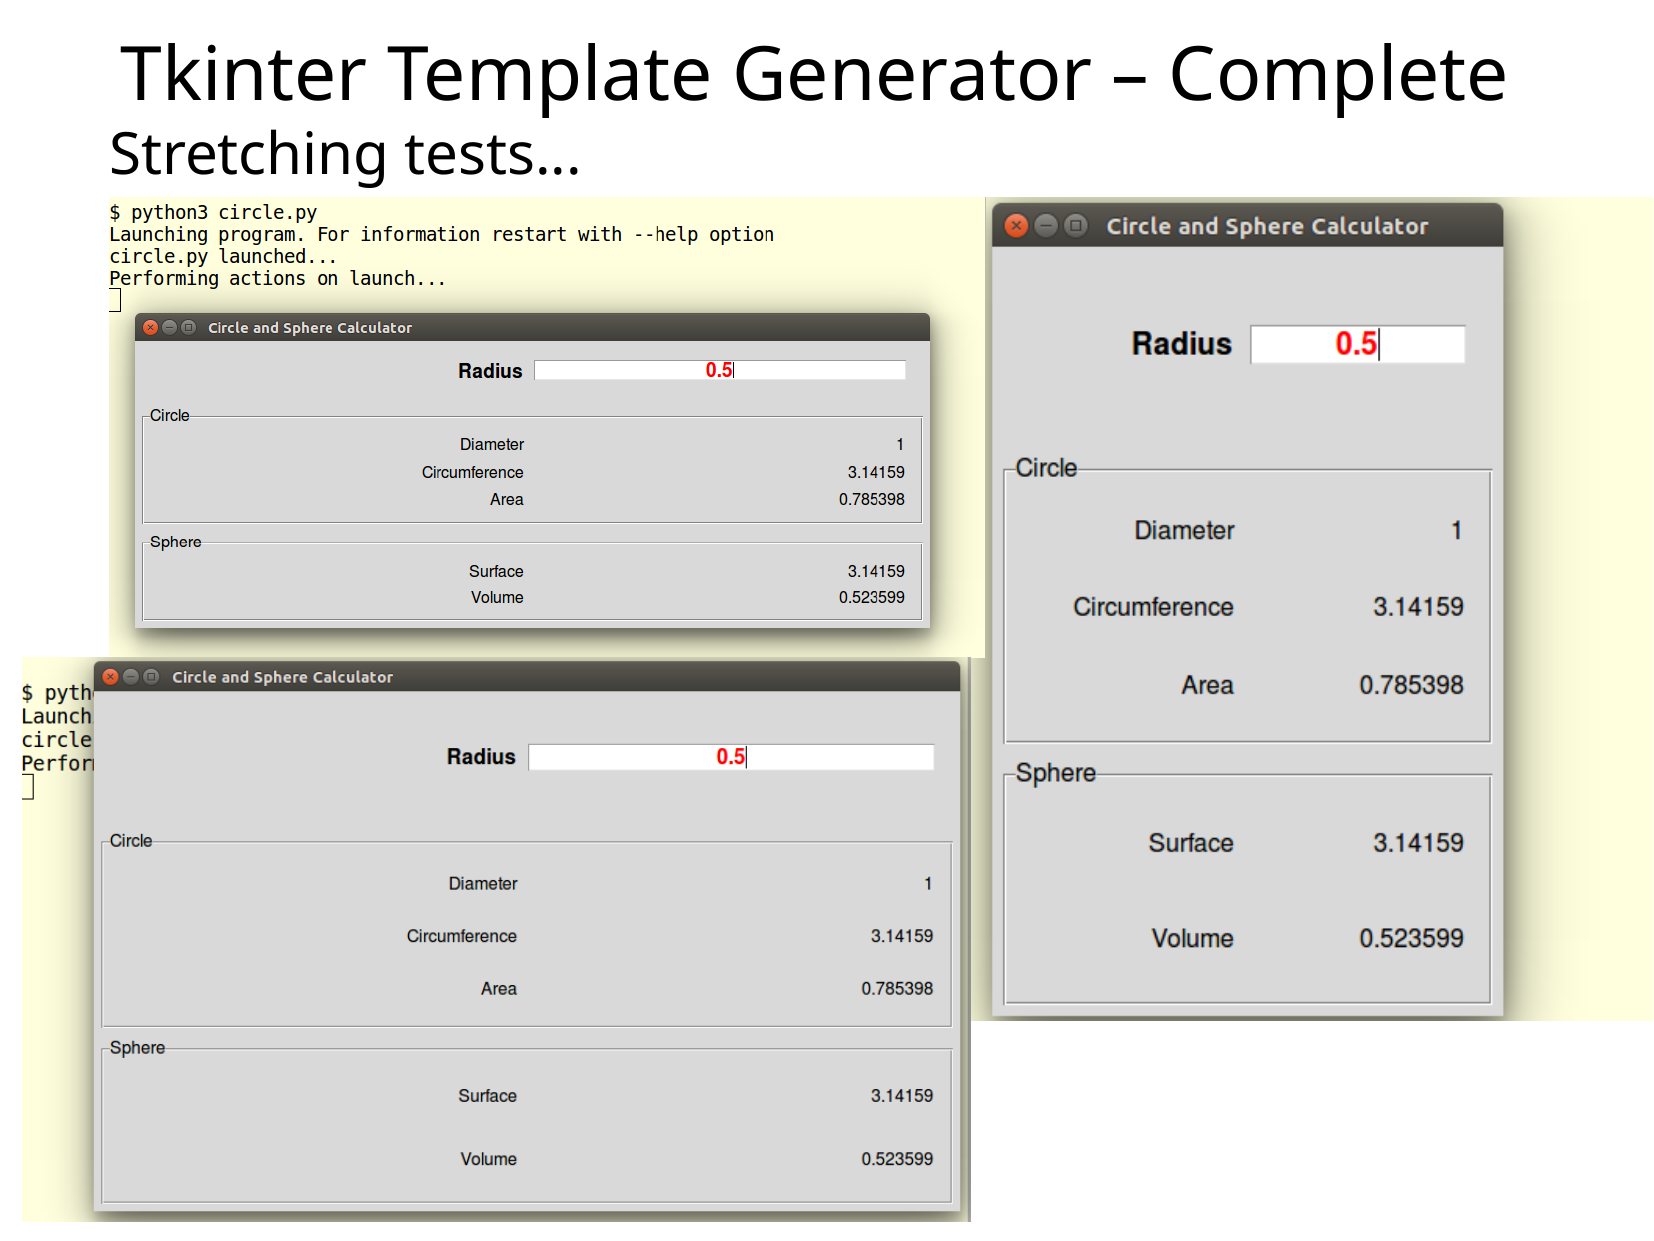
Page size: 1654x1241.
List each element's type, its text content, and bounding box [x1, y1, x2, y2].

title Tkinter Template Generator – Complete [70, 7, 1560, 137]
picture [22, 197, 1654, 1222]
title Stretching tests... [109, 106, 1598, 197]
